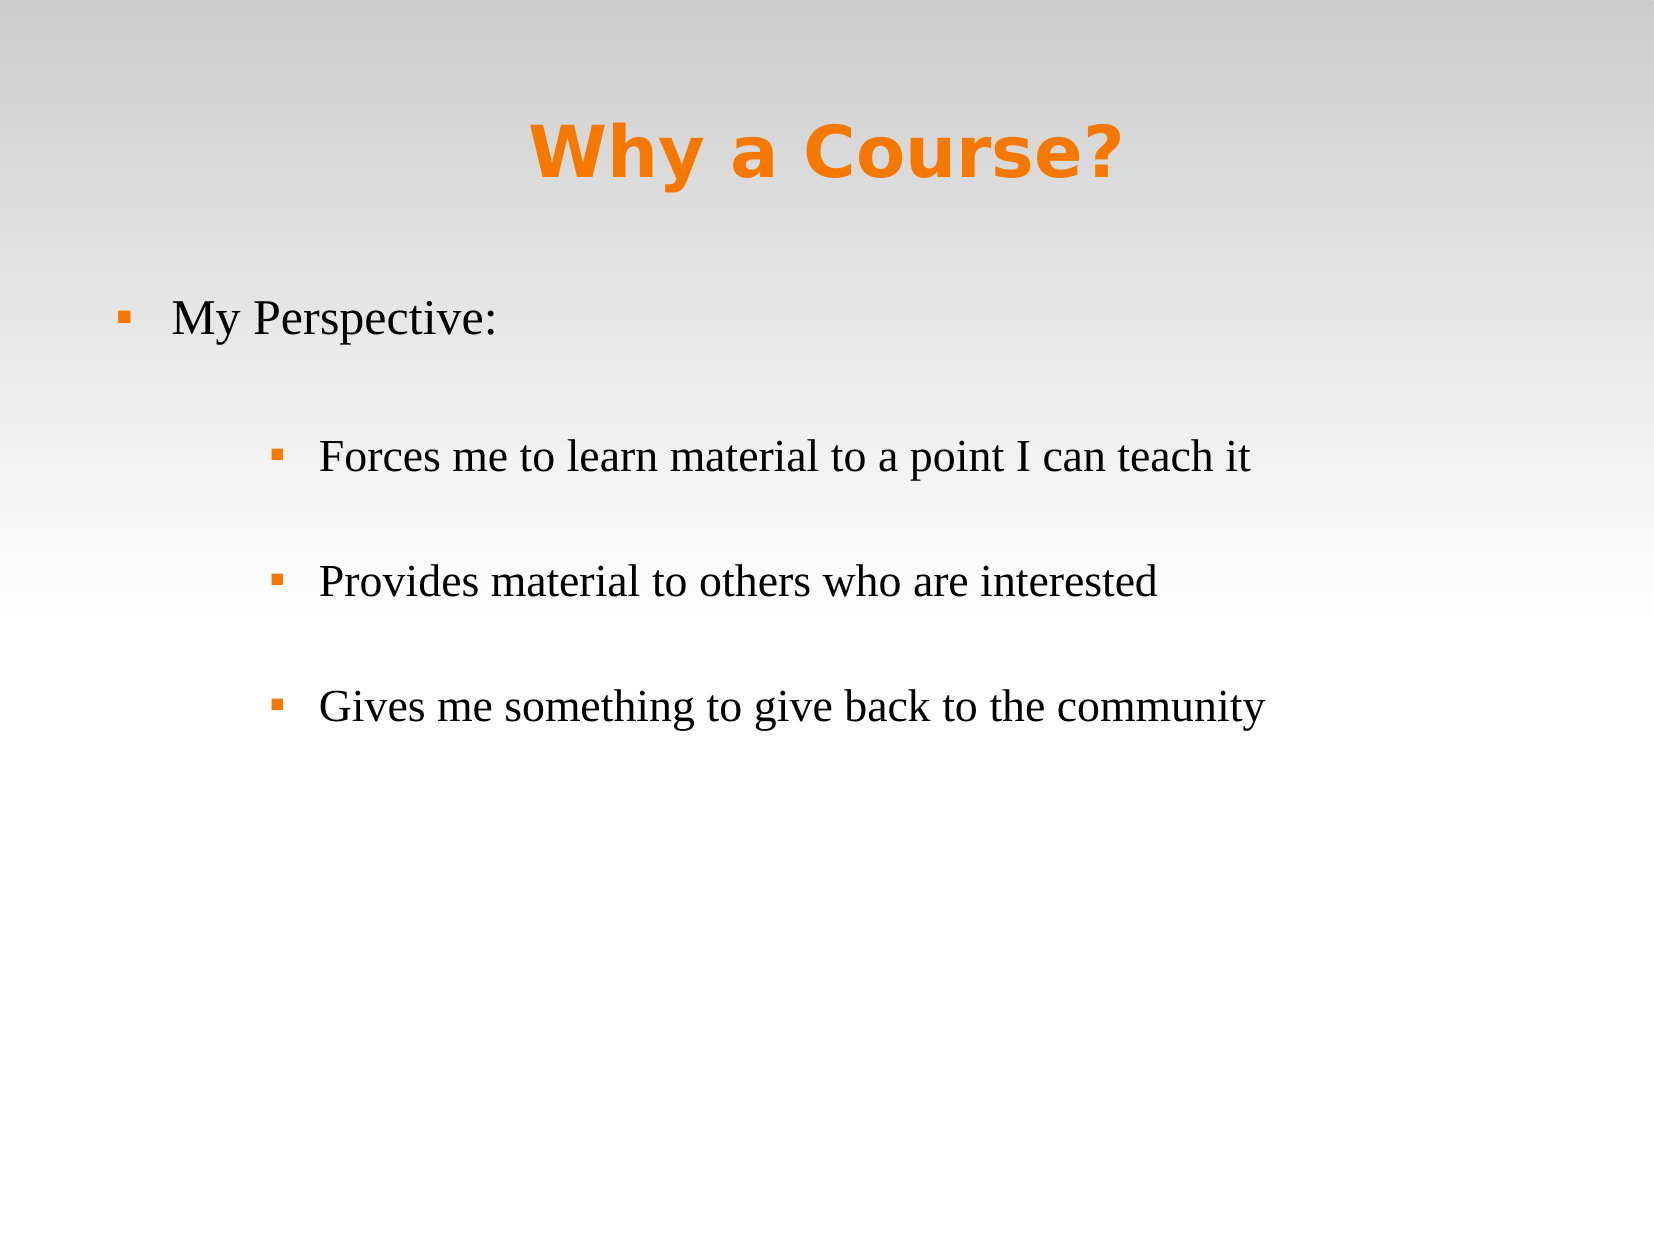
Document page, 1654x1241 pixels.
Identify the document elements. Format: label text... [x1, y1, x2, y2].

title Why a Course? [82, 49, 1571, 257]
list My Perspective: Forces me to learn material to a point I can teach it Provides material to others who are interested Gives me something to give back to the community [82, 290, 1571, 1109]
